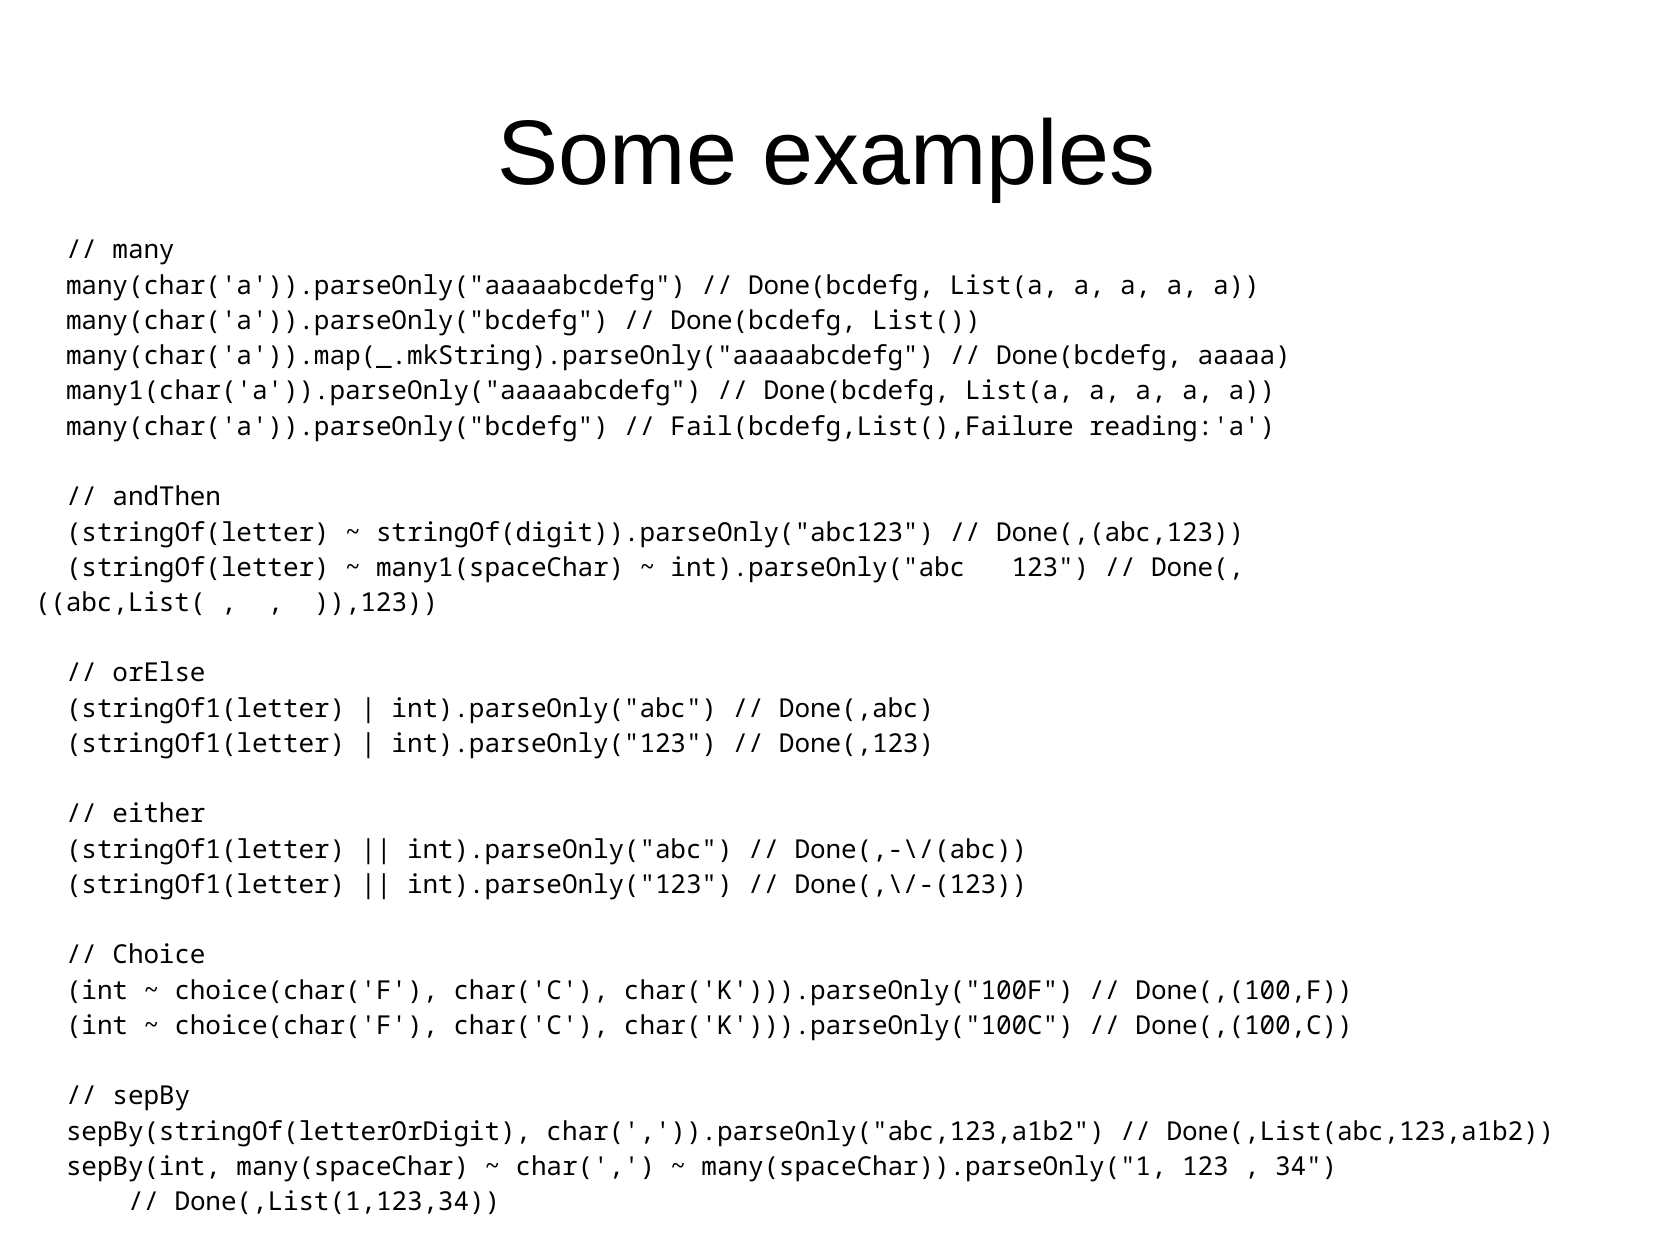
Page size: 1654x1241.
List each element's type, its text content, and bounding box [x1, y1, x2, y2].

list // many many(char('a')).parseOnly("aaaaabcdefg") // Done(bcdefg, List(a, a, a, a, a)) many(char('a')).parseOnly("bcdefg") // Done(bcdefg, List()) many(char('a')).map(_.mkString).parseOnly("aaaaabcdefg") // Done(bcdefg, aaaaa) many1(char('a')).parseOnly("aaaaabcdefg") // Done(bcdefg, List(a, a, a, a, a)) many(char('a')).parseOnly("bcdefg") // Fail(bcdefg,List(),Failure reading:'a') // andThen (stringOf(letter) ~ stringOf(digit)).parseOnly("abc123") // Done(,(abc,123)) (stringOf(letter) ~ many1(spaceChar) ~ int).parseOnly("abc 123") // Done(,((abc,List( , , )),123)) // orElse (stringOf1(letter) | int).parseOnly("abc") // Done(,abc) (stringOf1(letter) | int).parseOnly("123") // Done(,123) // either (stringOf1(letter) || int).parseOnly("abc") // Done(,-\/(abc)) (stringOf1(letter) || int).parseOnly("123") // Done(,\/-(123)) // Choice (int ~ choice(char('F'), char('C'), char('K'))).parseOnly("100F") // Done(,(100,F)) (int ~ choice(char('F'), char('C'), char('K'))).parseOnly("100C") // Done(,(100,C)) // sepBy sepBy(stringOf(letterOrDigit), char(',')).parseOnly("abc,123,a1b2") // Done(,List(abc,123,a1b2)) sepBy(int, many(spaceChar) ~ char(',') ~ many(spaceChar)).parseOnly("1, 123 , 34") // Done(,List(1,123,34)) [35, 231, 1640, 1227]
title Some examples [82, 49, 1571, 231]
